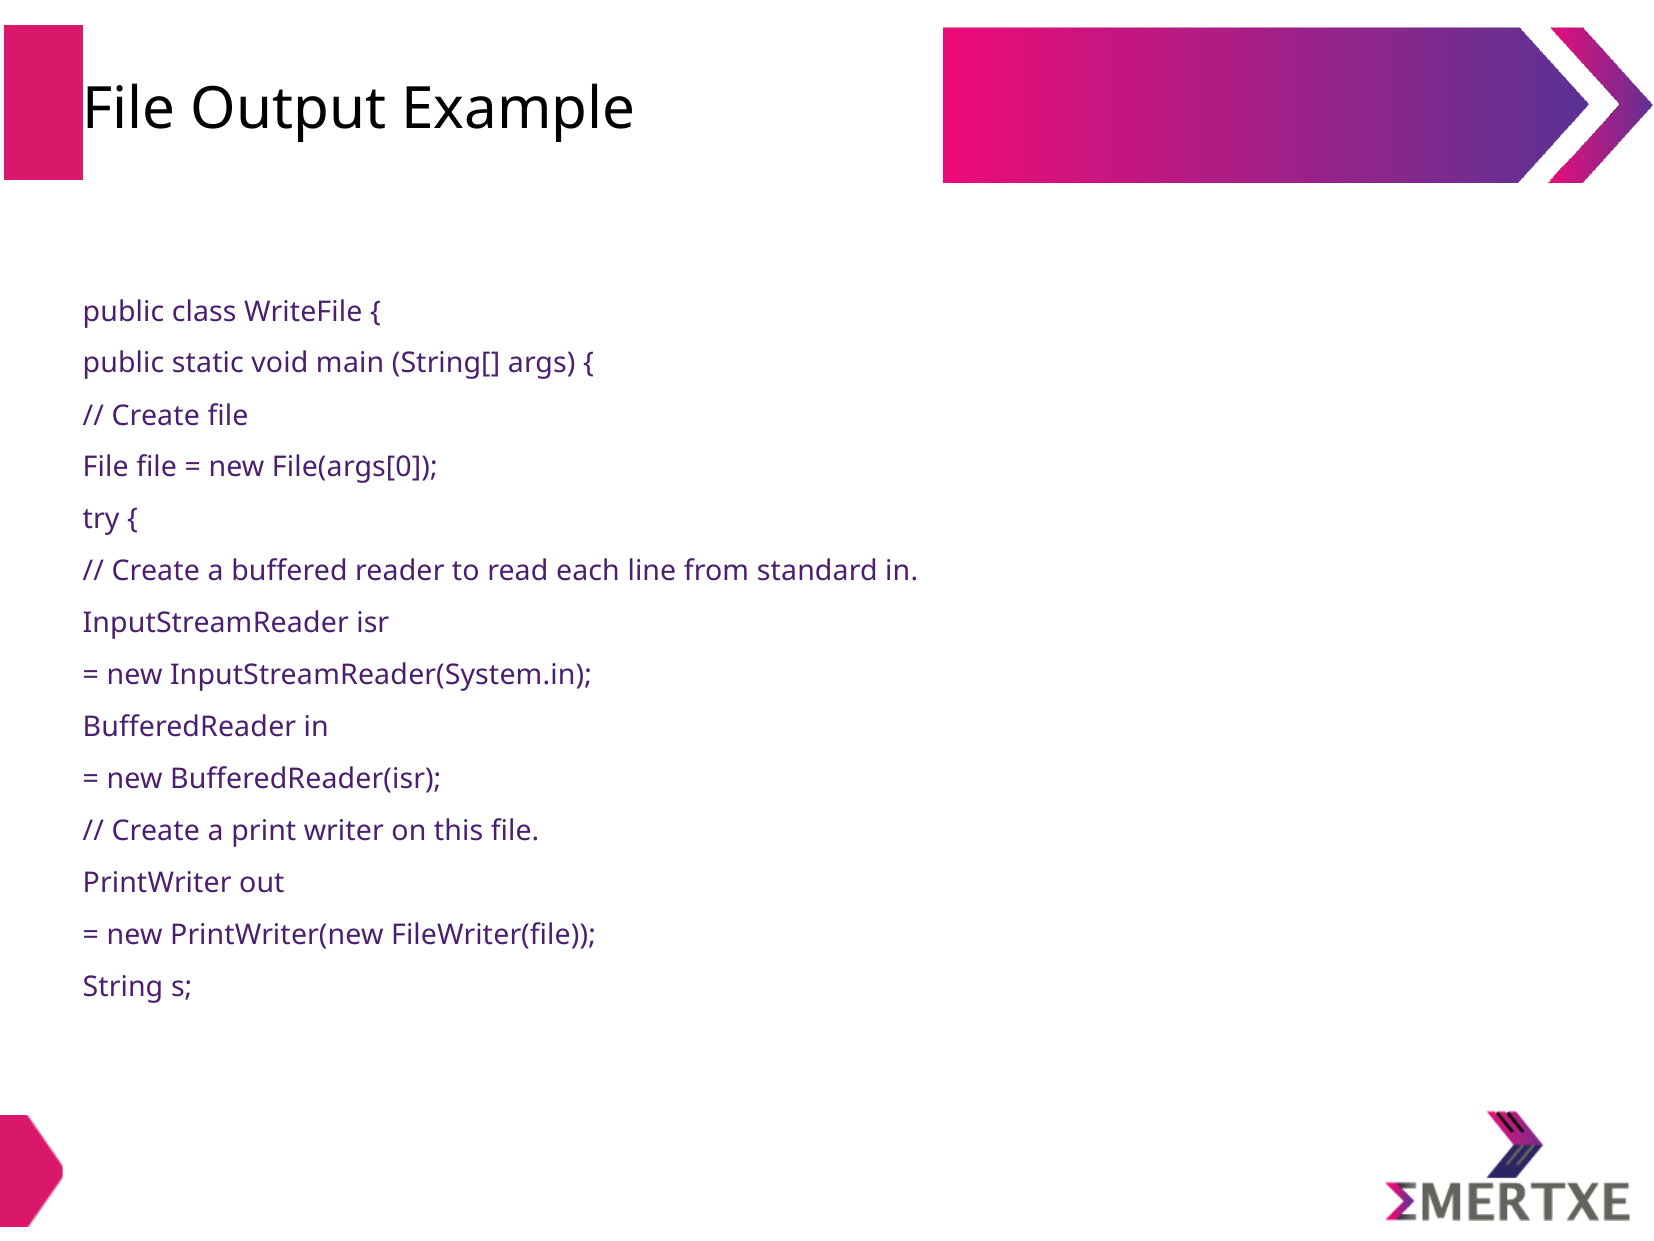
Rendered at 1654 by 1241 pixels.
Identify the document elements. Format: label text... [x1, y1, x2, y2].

picture [1385, 1107, 1631, 1221]
list public class WriteFile { public static void main (String[] args) { // Create file File file = new File(args[0]); try { // Create a buffered reader to read each line from standard in. InputStreamReader isr = new InputStreamReader(System.in); BufferedReader in = new BufferedReader(isr); // Create a print writer on this file. PrintWriter out = new PrintWriter(new FileWriter(file)); String s; [82, 290, 1571, 1010]
picture [1571, 27, 1653, 183]
title File Output Example [82, 2, 1571, 210]
